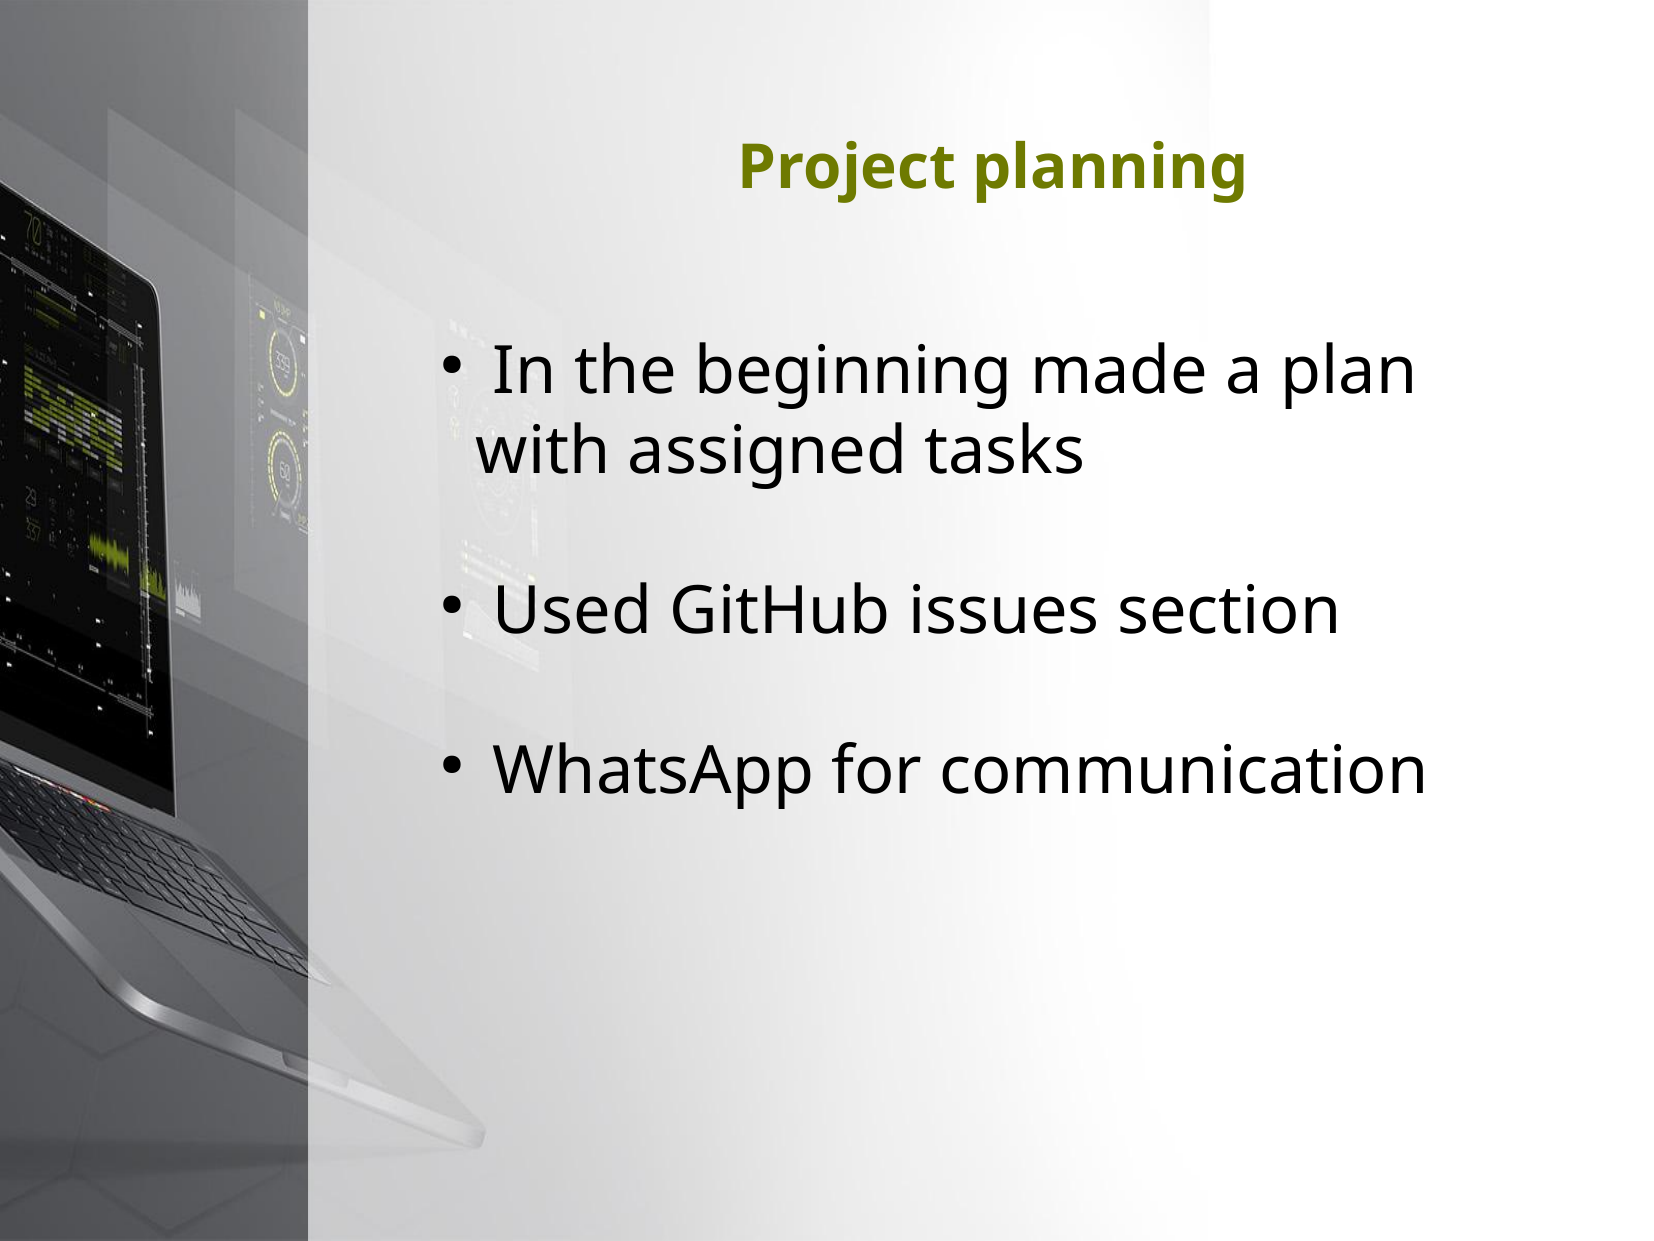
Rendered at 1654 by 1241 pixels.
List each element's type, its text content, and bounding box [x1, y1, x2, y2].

list In the beginning made a plan with assigned tasks Used GitHub issues section WhatsApp for communication [421, 317, 1551, 1191]
picture [0, 0, 1654, 1241]
title Project planning [438, 76, 1564, 252]
